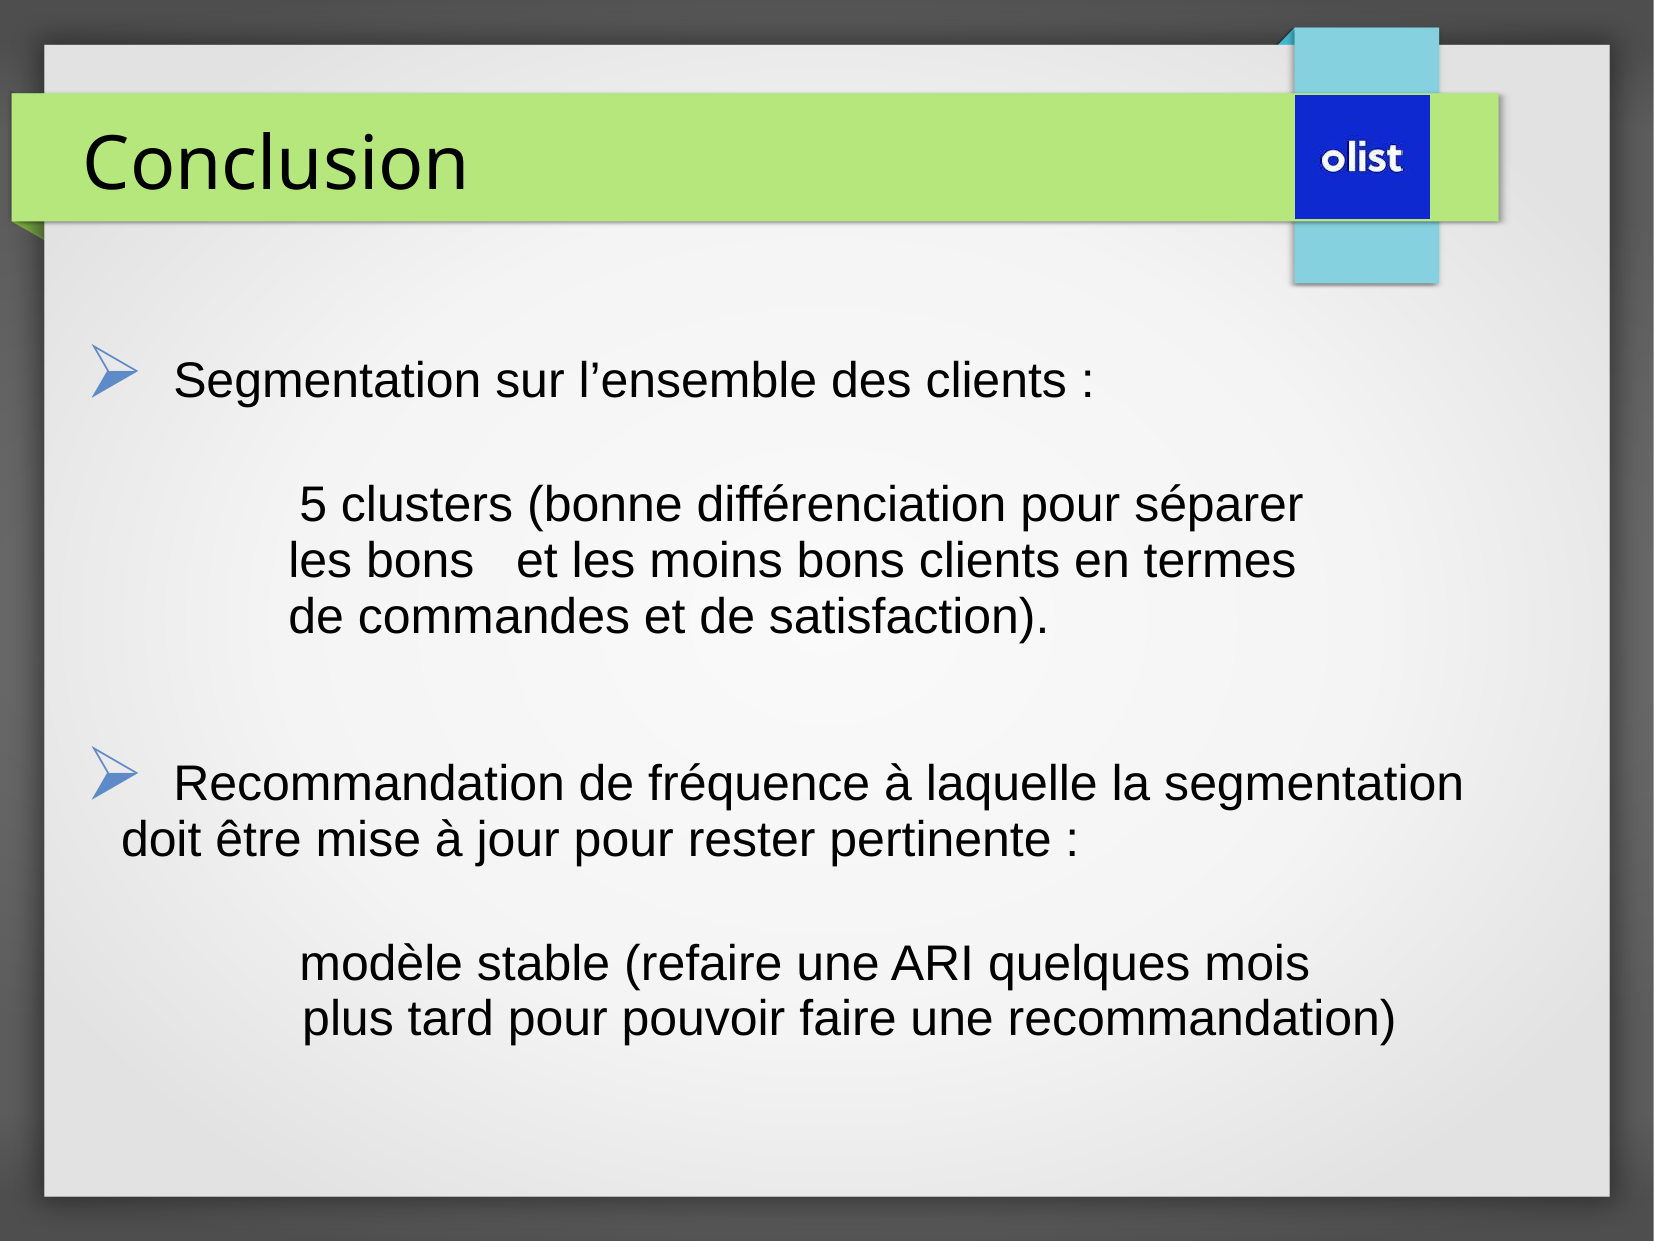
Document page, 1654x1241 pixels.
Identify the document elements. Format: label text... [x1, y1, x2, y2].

title Conclusion [82, 72, 1382, 249]
text_box Segmentation sur l’ensemble des clients : 5 clusters (bonne différenciation pour séparer les bons et les moins bons clients en termes de commandes et de satisfaction). Recommandation de fréquence à laquelle la segmentation doit être mise à jour pour rester pertinente : modèle stable (refaire une ARI quelques mois plus tard pour pouvoir faire une recommandation) [70, 345, 1536, 1241]
picture [0, 0, 1654, 1241]
